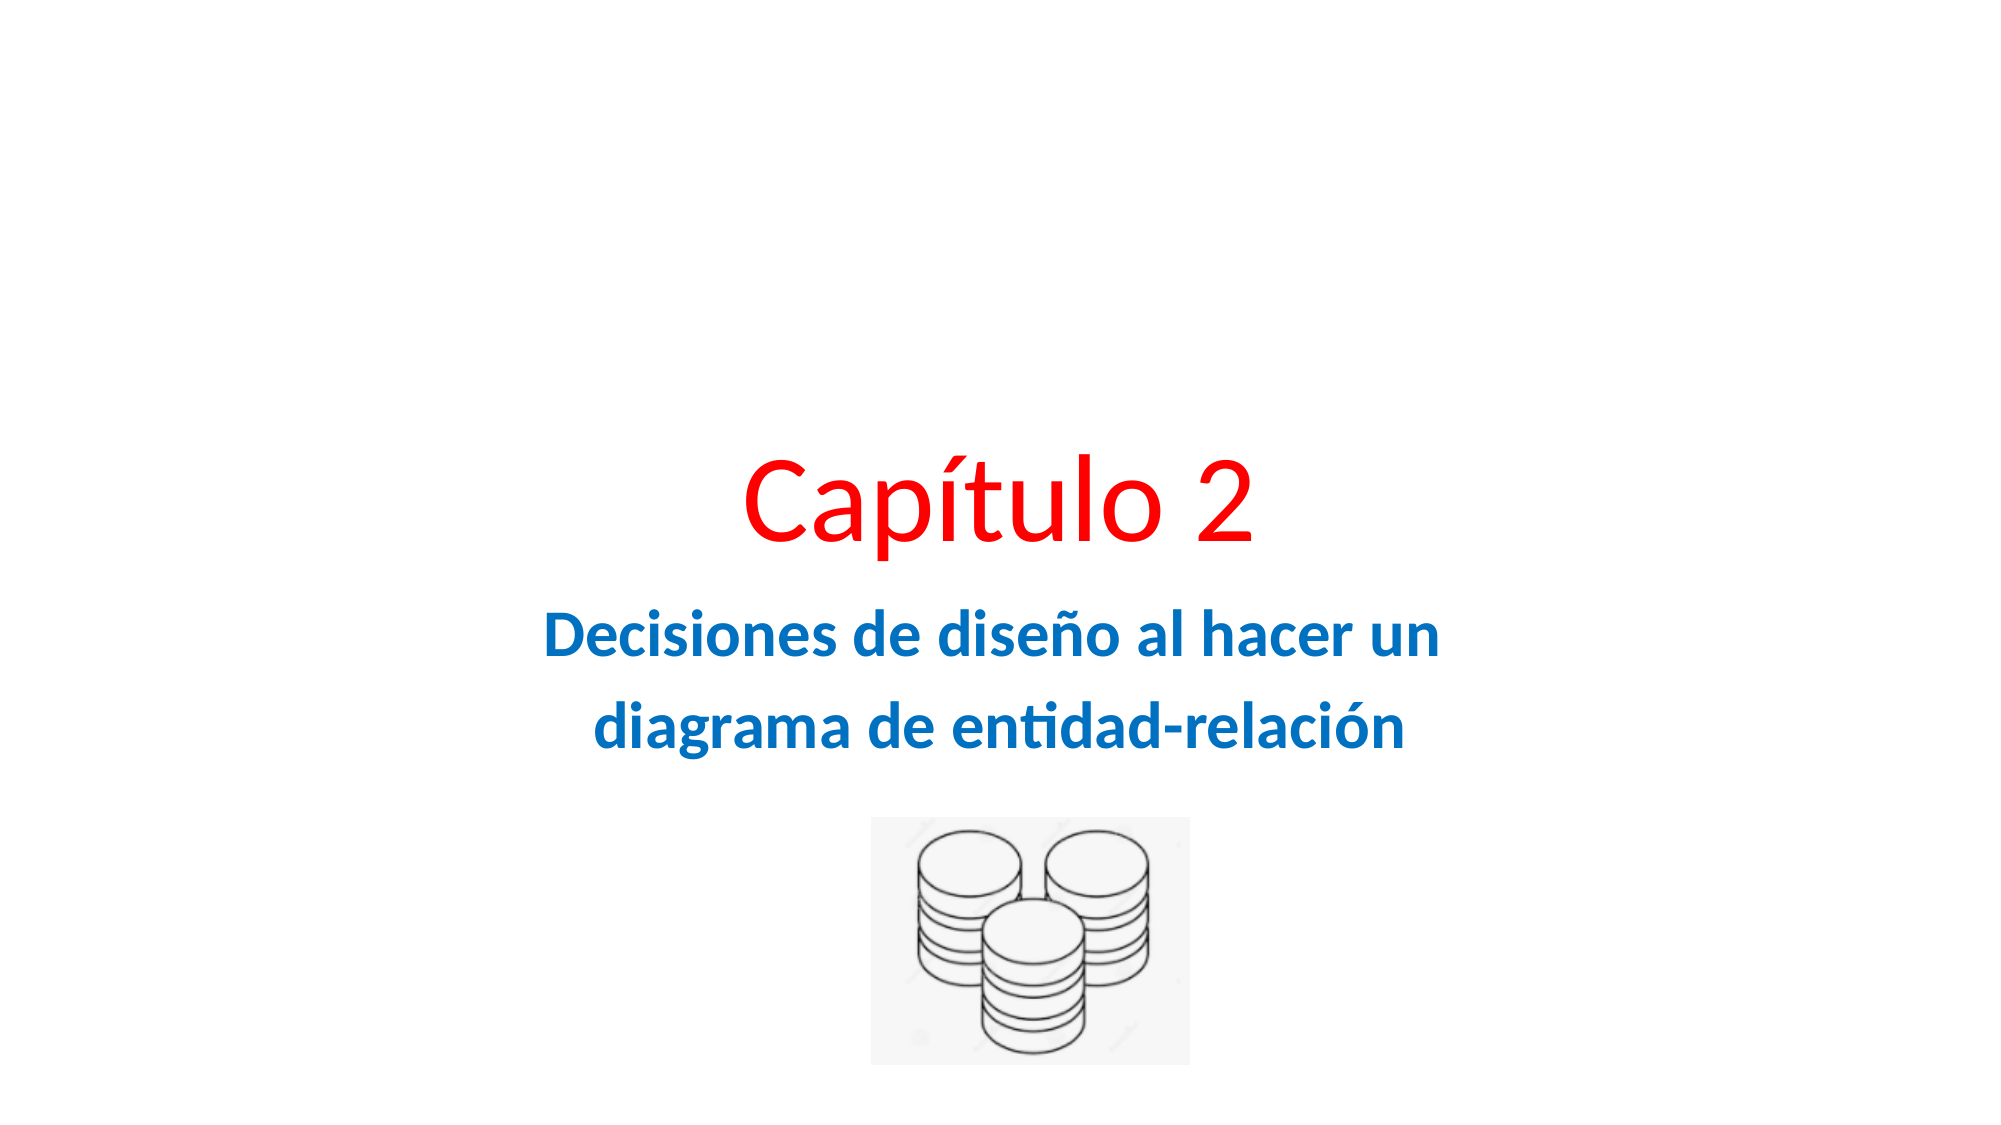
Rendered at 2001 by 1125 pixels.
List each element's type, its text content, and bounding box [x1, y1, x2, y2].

title Capítulo 2 [249, 184, 1750, 576]
picture [871, 817, 1190, 1065]
subtitle Decisiones de diseño al hacer un diagrama de entidad-relación [249, 590, 1750, 863]
